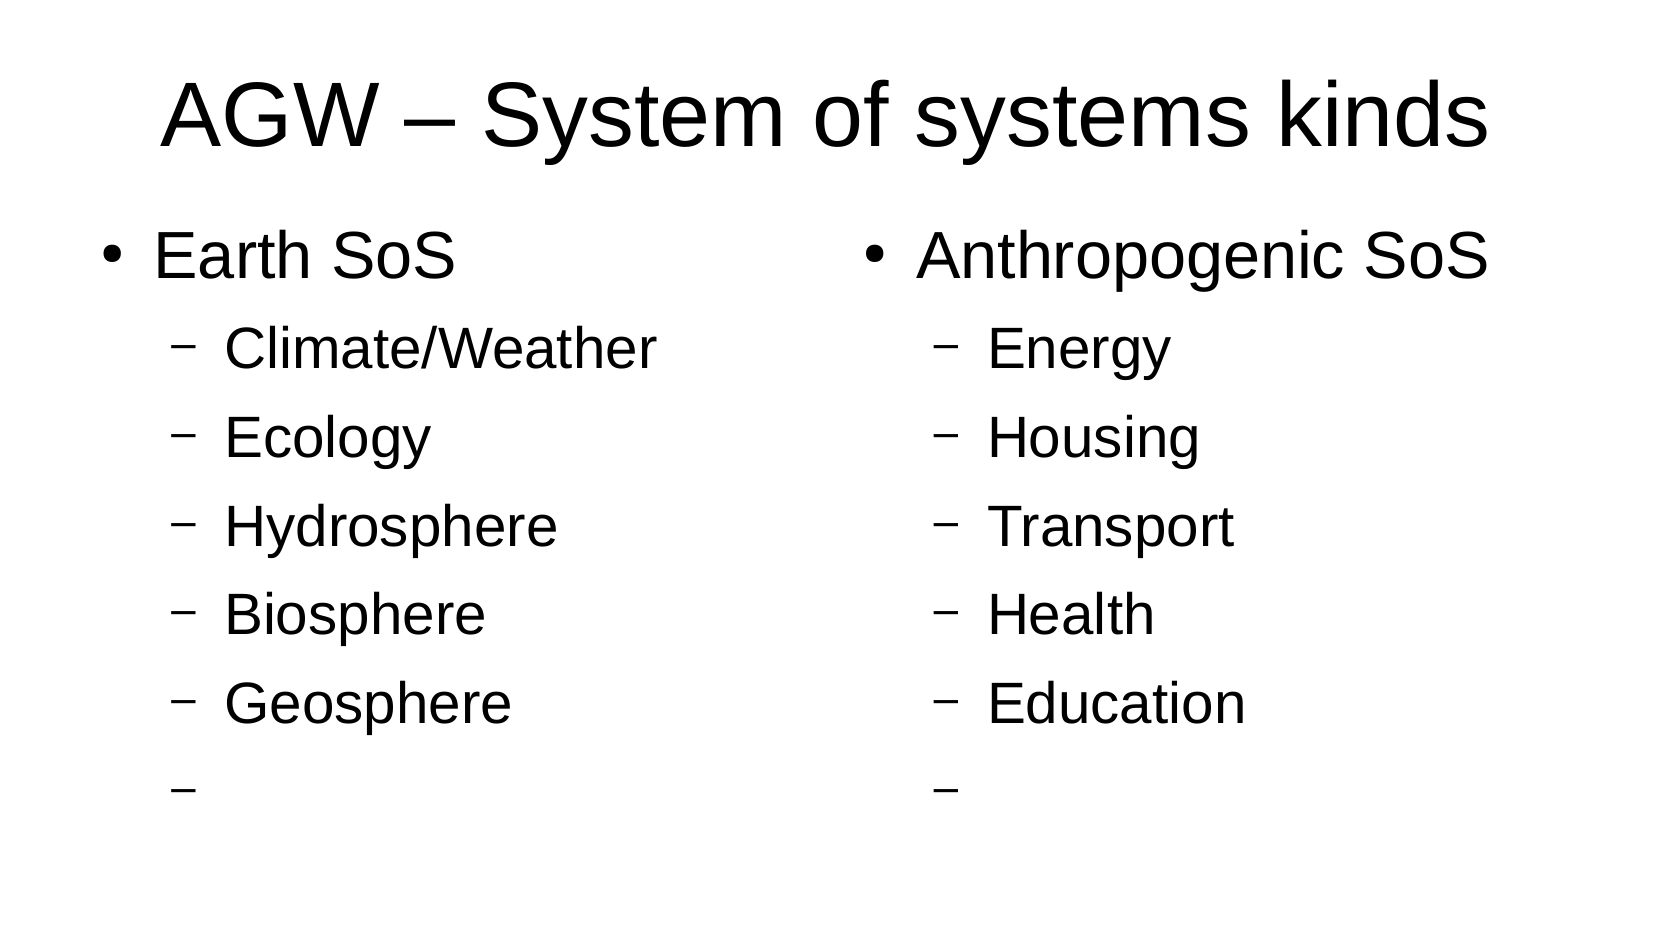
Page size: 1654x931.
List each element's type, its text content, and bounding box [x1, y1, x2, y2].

list Anthropogenic SoS Energy Housing Transport Health Education [845, 217, 1572, 758]
list Earth SoS Climate/Weather Ecology Hydrosphere Biosphere Geosphere [82, 217, 809, 758]
title AGW – System of systems kinds [82, 37, 1571, 193]
